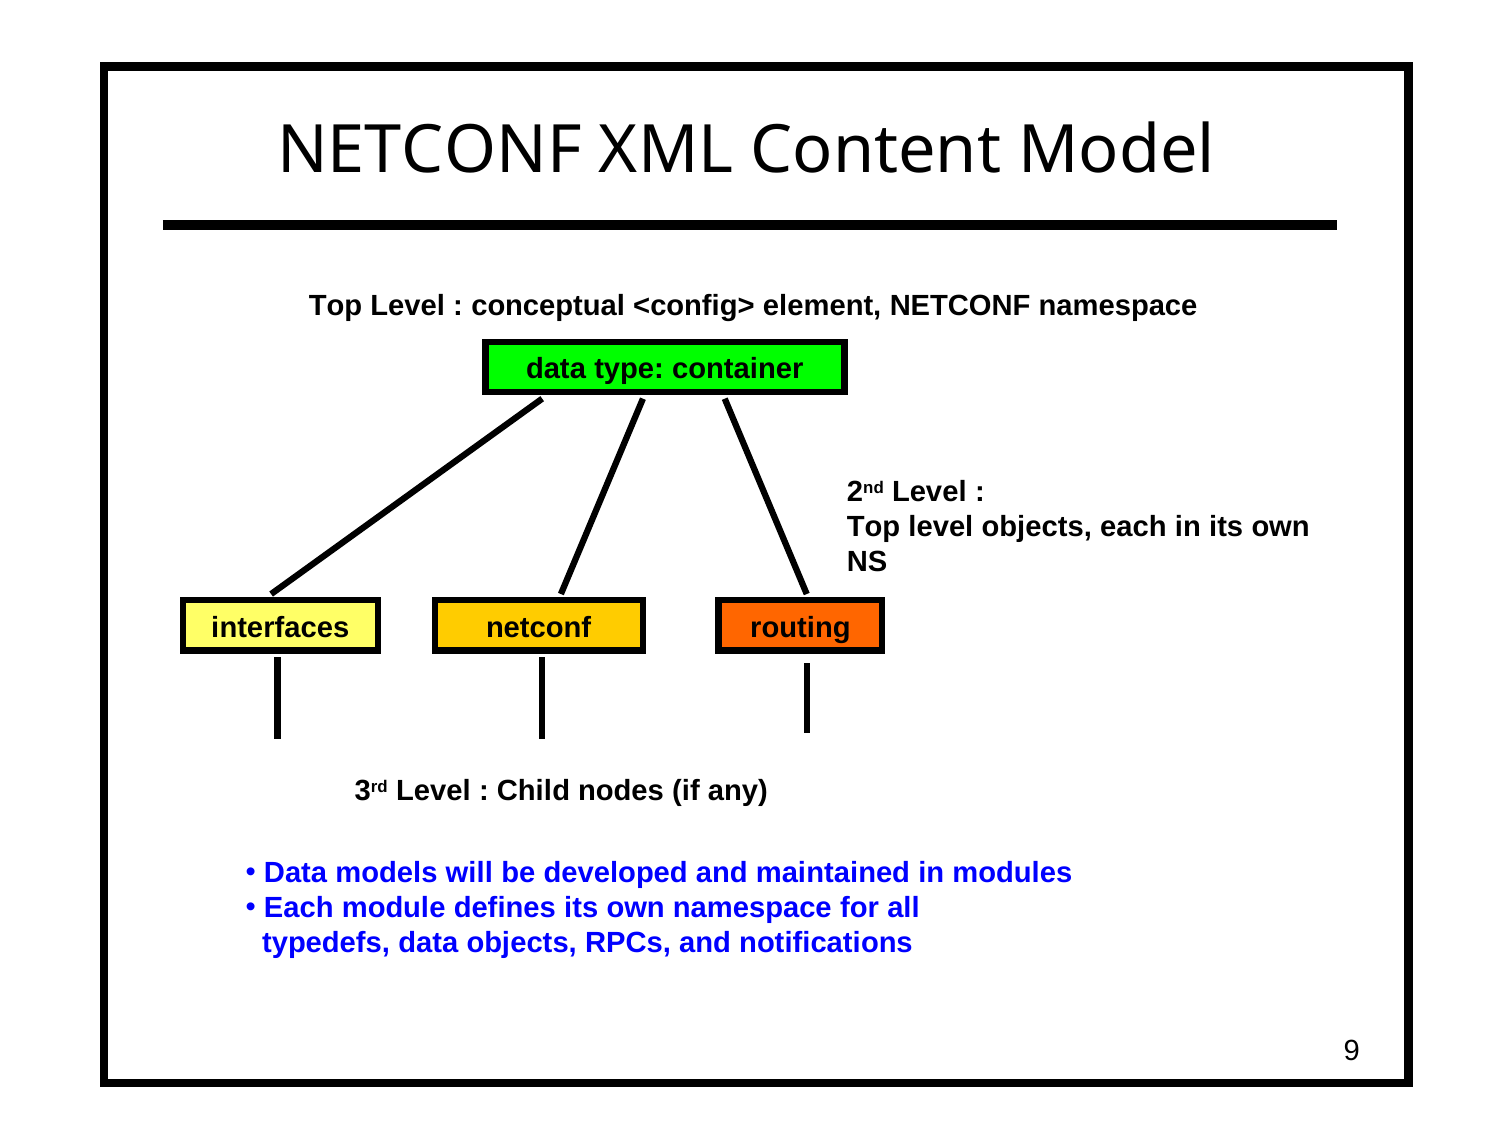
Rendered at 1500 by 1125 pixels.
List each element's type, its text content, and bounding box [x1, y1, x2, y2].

text_box 3rd Level : Child nodes (if any) [339, 763, 784, 815]
text_box Top Level : conceptual <config> element, NETCONF namespace [294, 278, 1214, 330]
text_box routing [718, 600, 883, 651]
title NETCONF XML Content Model [162, 87, 1332, 200]
text_box netconf [434, 600, 643, 651]
text_box interfaces [182, 600, 379, 651]
text_box 2nd Level : Top level objects, each in its own NS [832, 465, 1374, 586]
text_box data type: container [485, 341, 845, 393]
text_box Data models will be developed and maintained in modules Each module defines its own namespace for all typedefs, data objects, RPCs, and notifications [230, 846, 1089, 967]
